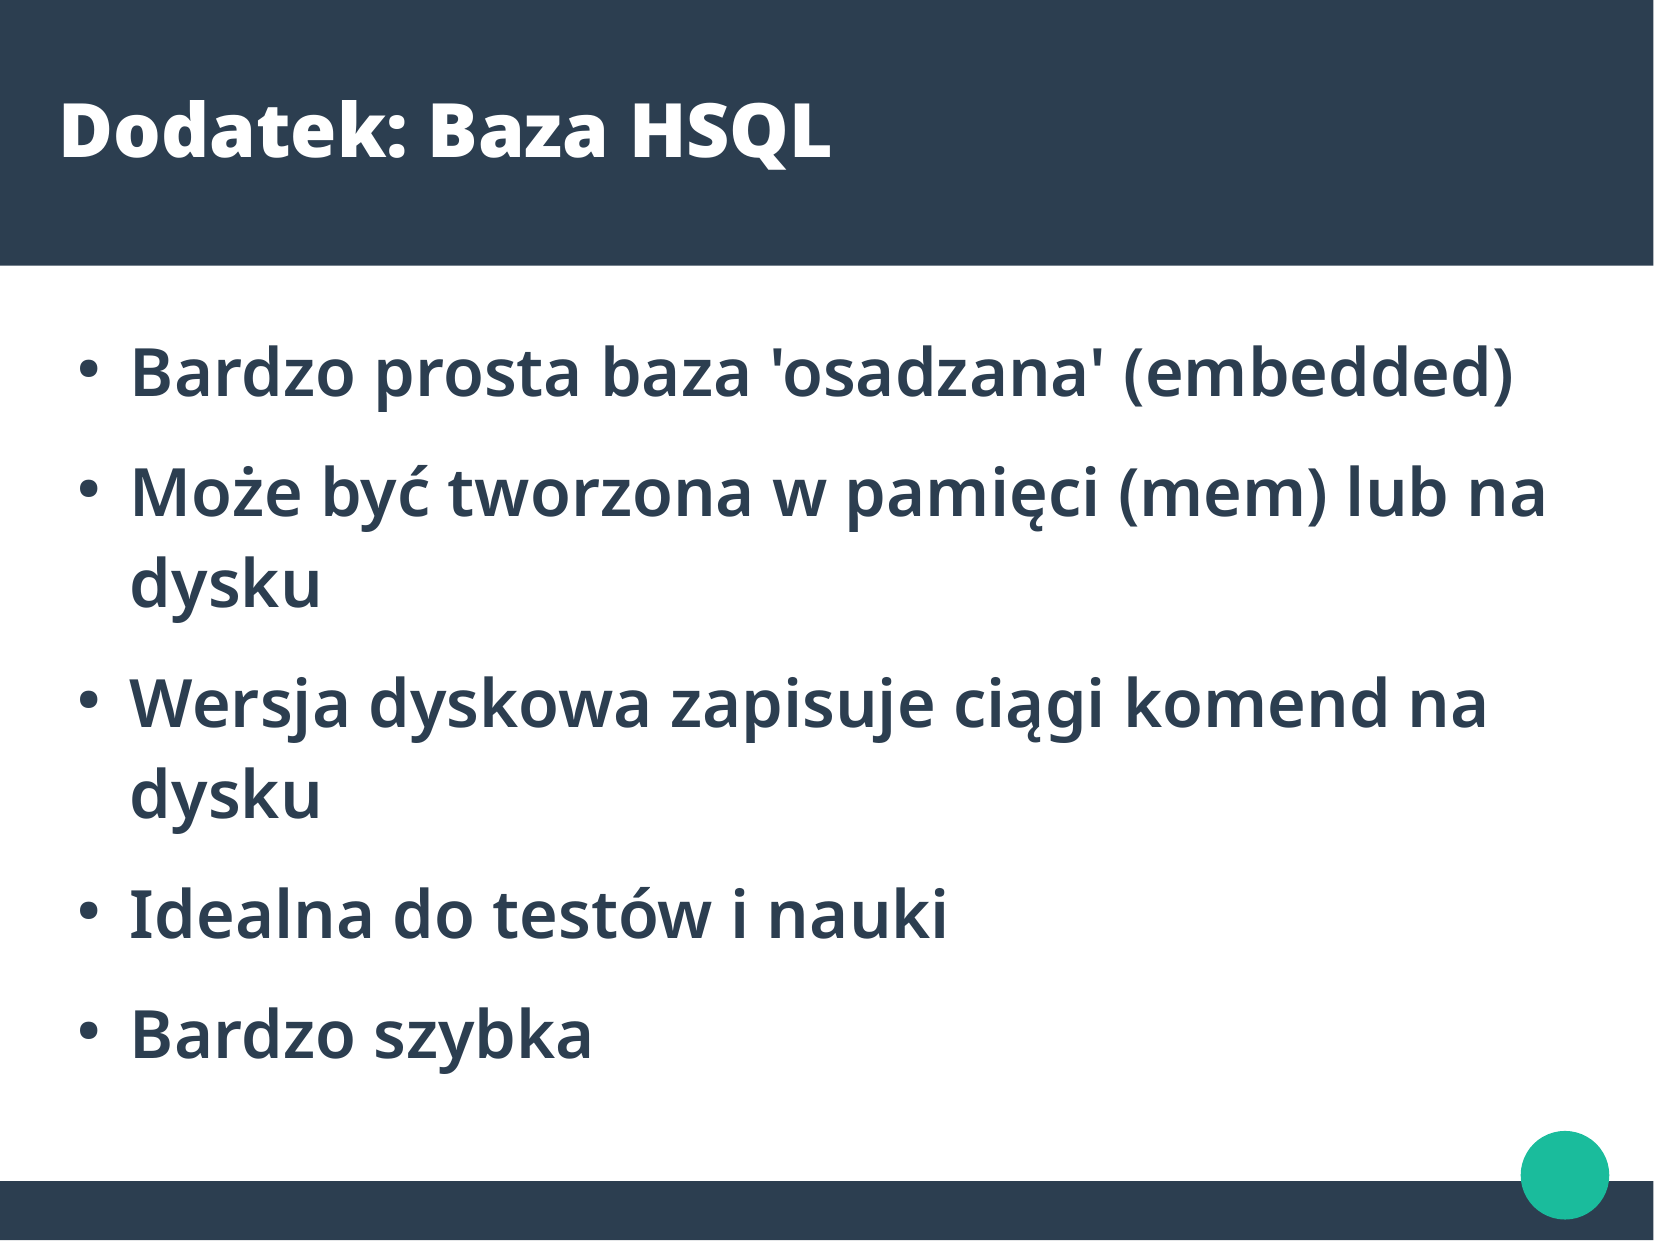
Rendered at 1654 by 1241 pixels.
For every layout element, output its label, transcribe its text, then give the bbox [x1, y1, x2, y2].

list Bardzo prosta baza 'osadzana' (embedded) Może być tworzona w pamięci (mem) lub na dysku Wersja dyskowa zapisuje ciągi komend na dysku Idealna do testów i nauki Bardzo szybka [59, 324, 1595, 1152]
title Dodatek: Baza HSQL [59, 49, 1595, 207]
